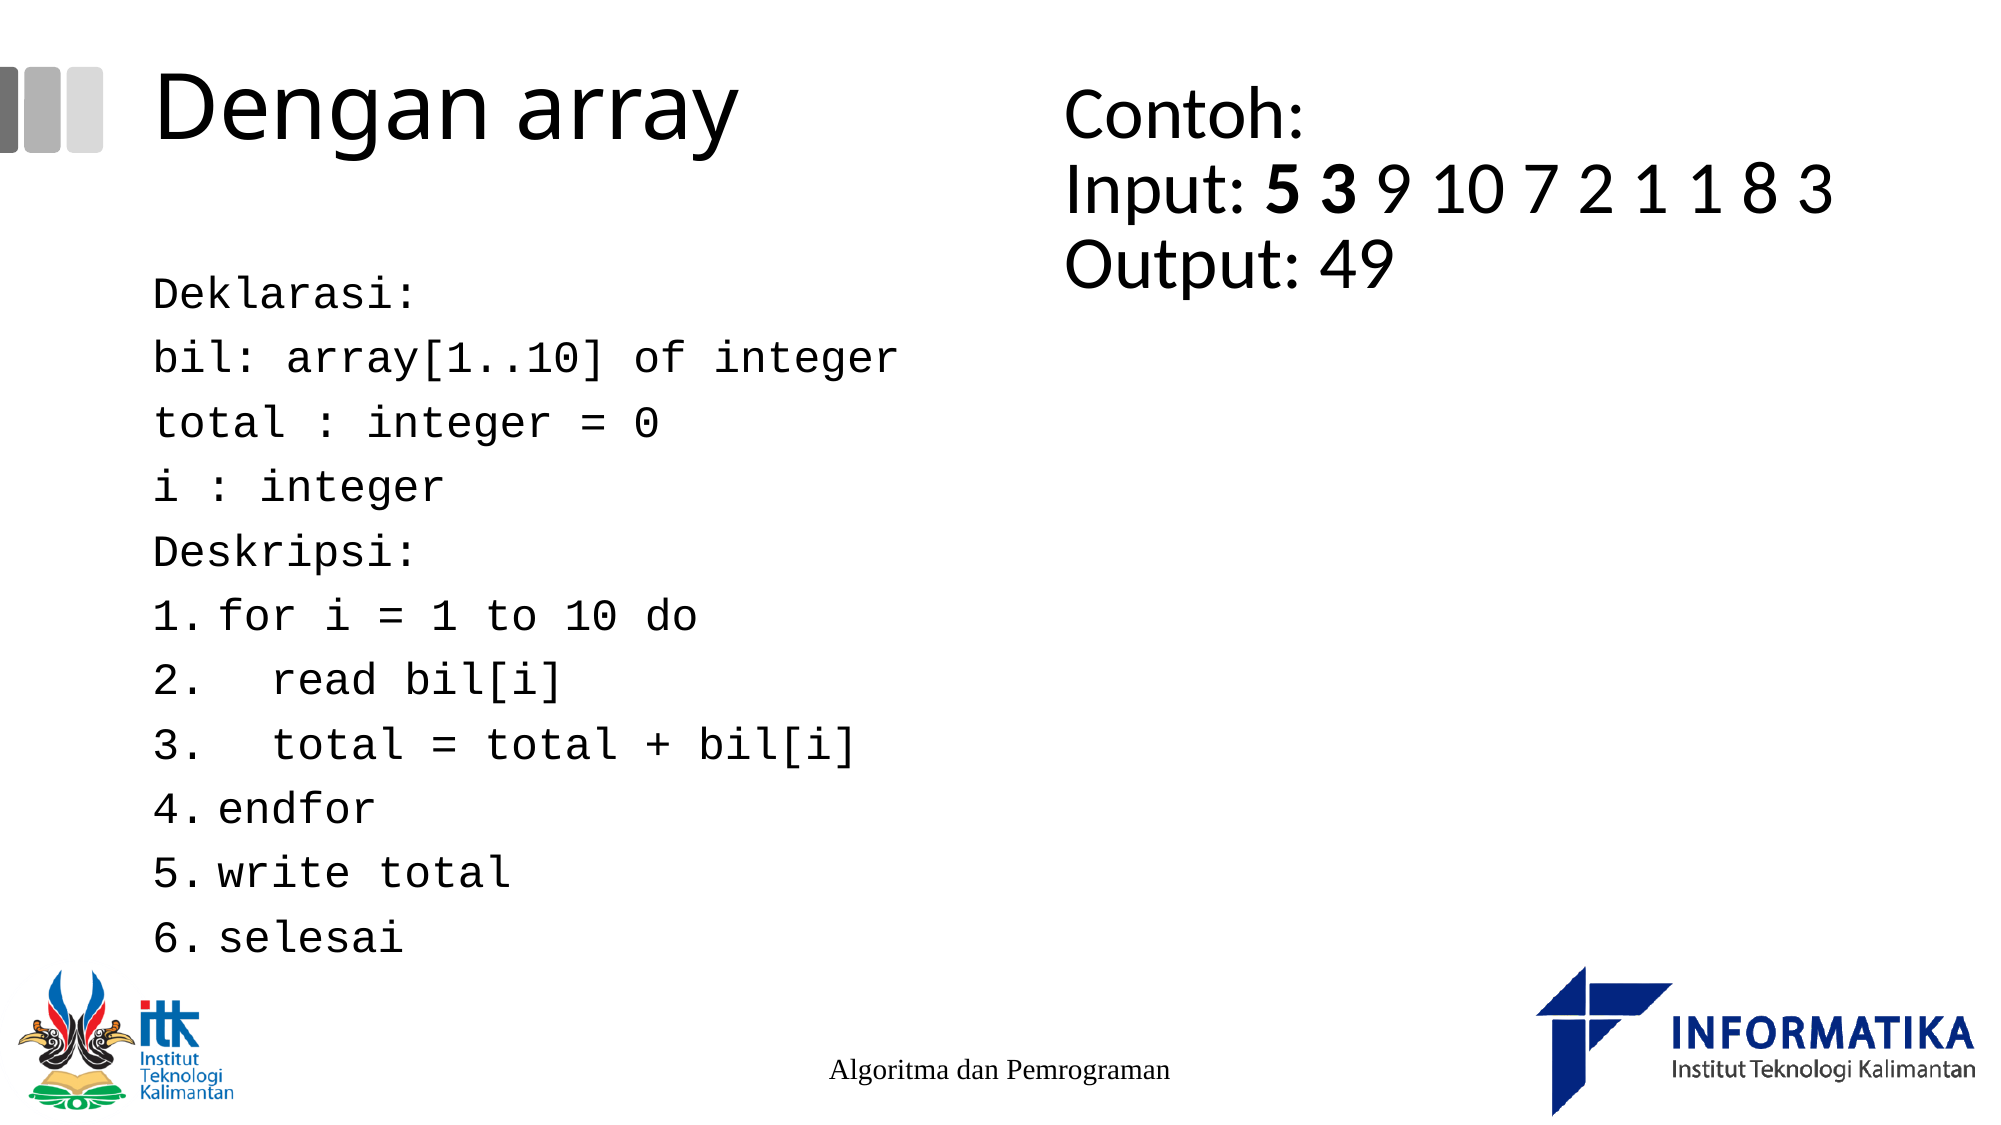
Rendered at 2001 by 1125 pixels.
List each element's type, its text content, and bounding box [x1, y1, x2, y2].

title Dengan array [137, 1, 1863, 219]
list Deklarasi: bil: array[1..10] of integer total : integer = 0 i : integer Deskripsi: for i = 1 to 10 do read bil[i] total = total + bil[i] endfor write total selesai [137, 262, 1863, 977]
text_box Contoh: Input: 5 3 9 10 7 2 1 1 8 3 Output: 49 [1050, 75, 1851, 316]
picture [1534, 965, 1976, 1118]
picture [0, 935, 252, 1125]
